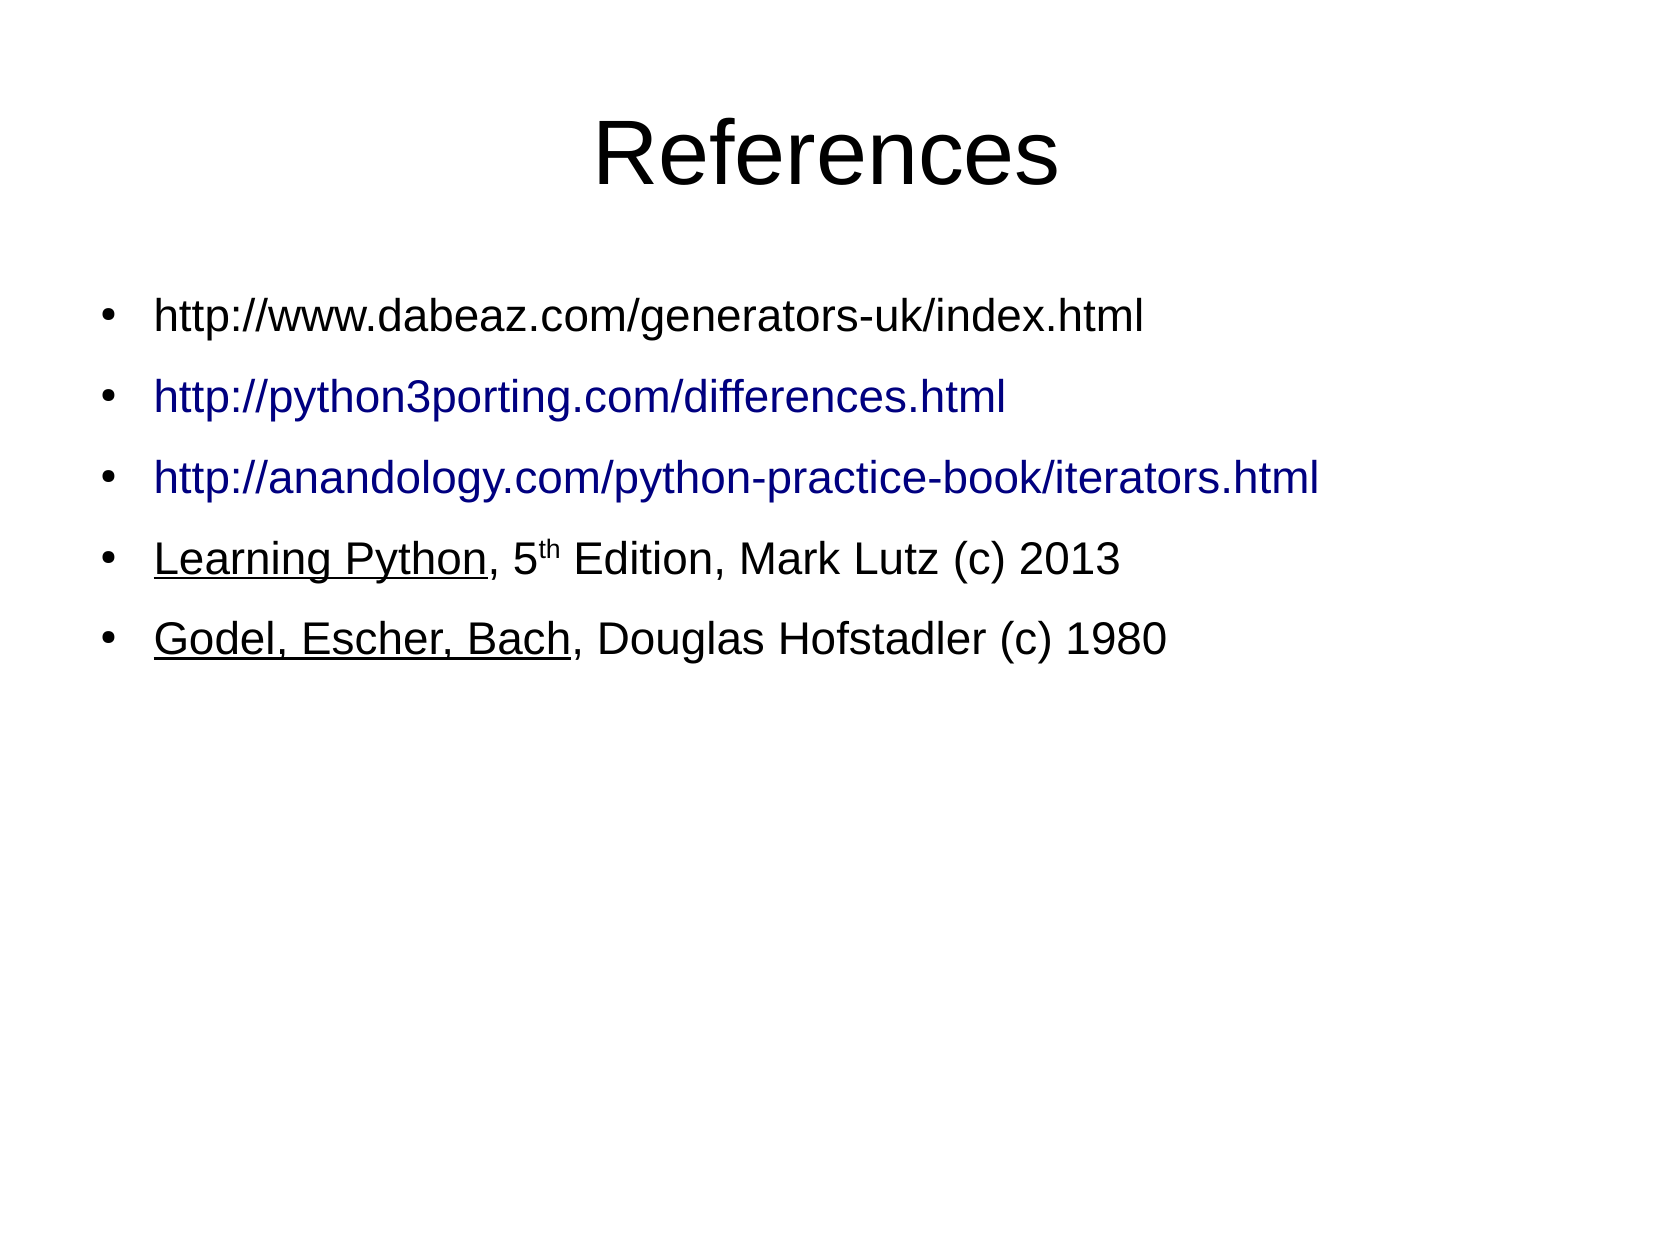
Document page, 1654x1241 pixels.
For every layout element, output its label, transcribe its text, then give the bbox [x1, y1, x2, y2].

title References [82, 49, 1571, 257]
list http://www.dabeaz.com/generators-uk/index.html http://python3porting.com/differences.html http://anandology.com/python-practice-book/iterators.html Learning Python, 5th Edition, Mark Lutz (c) 2013 Godel, Escher, Bach, Douglas Hofstadler (c) 1980 [82, 290, 1571, 1109]
